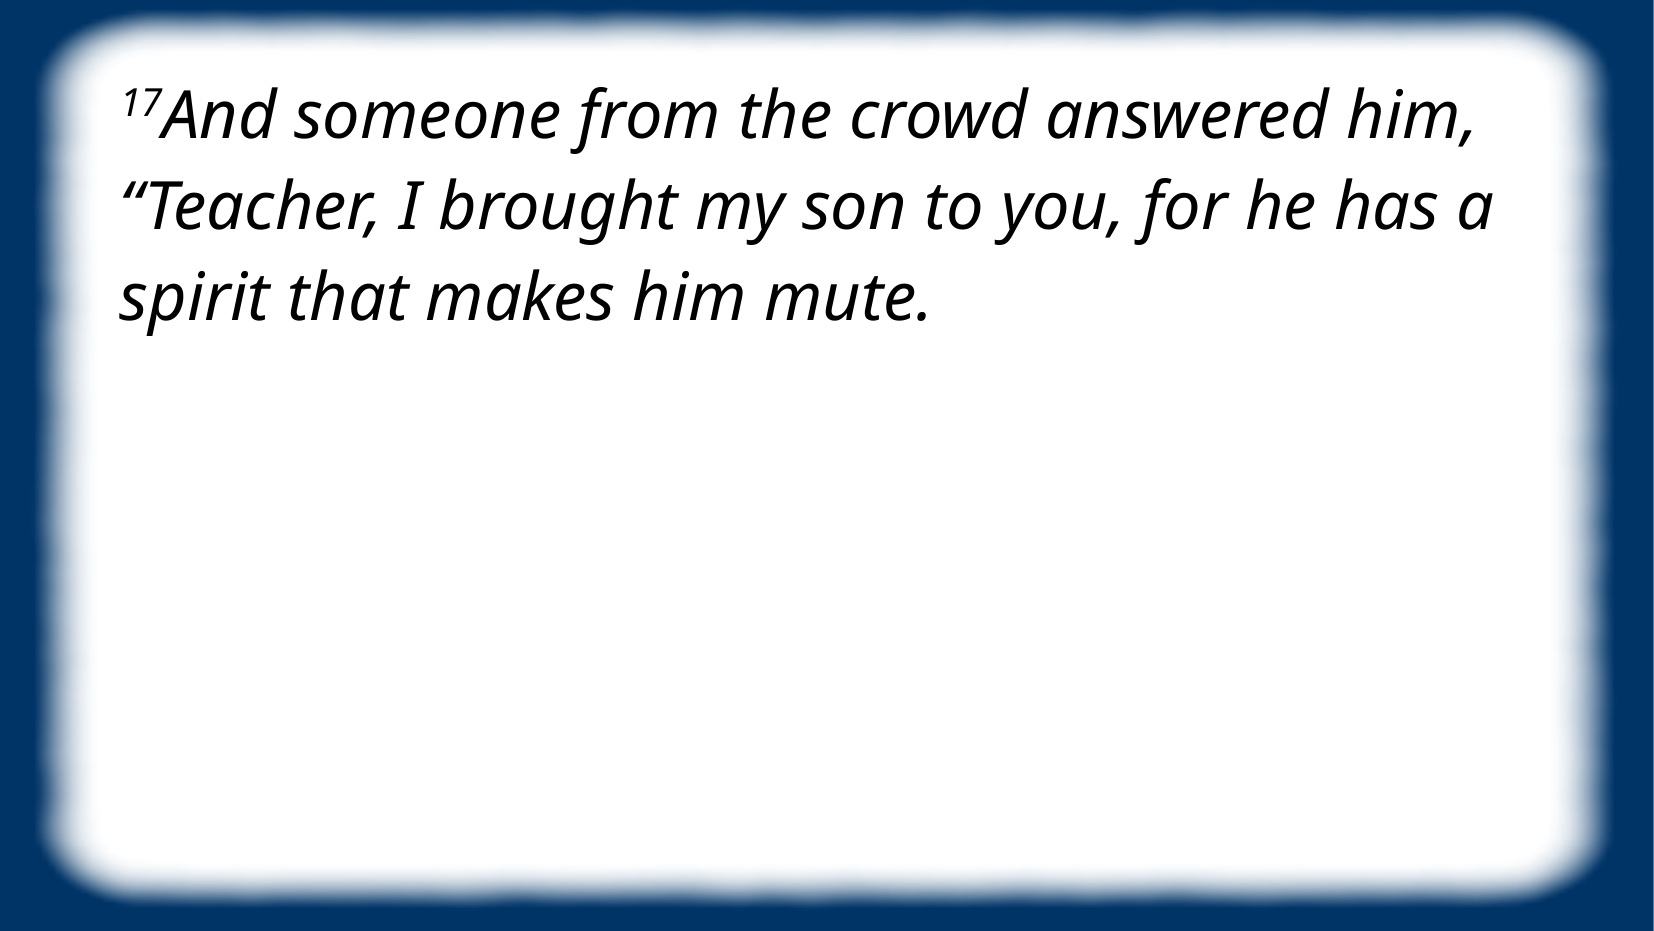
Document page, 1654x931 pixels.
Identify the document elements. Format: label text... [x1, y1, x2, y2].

picture [0, 0, 1654, 931]
text_box 17And someone from the crowd answered him, “Teacher, I brought my son to you, for he has a spirit that makes him mute. [105, 60, 1546, 342]
